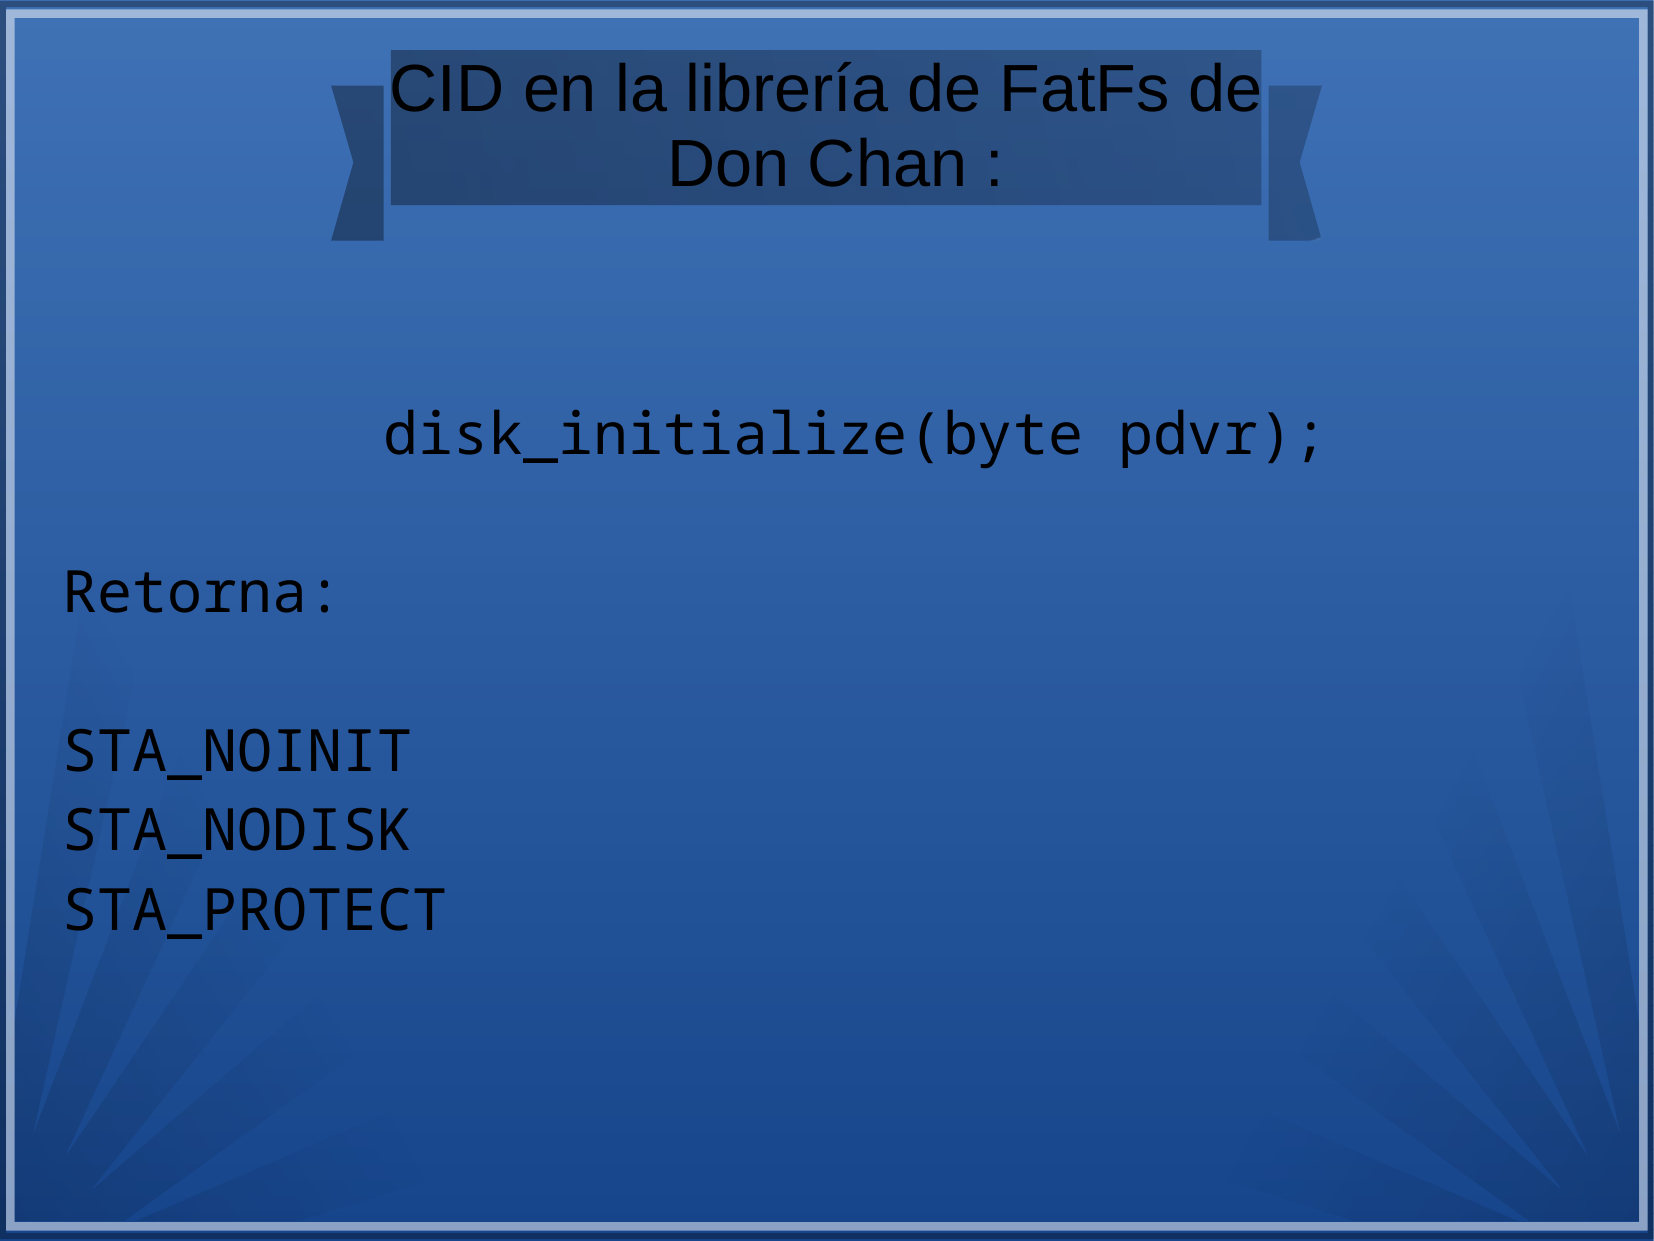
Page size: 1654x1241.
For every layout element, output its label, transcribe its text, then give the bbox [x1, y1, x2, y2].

title CID en la librería de FatFs de Don Chan : [389, 47, 1264, 205]
text_box disk_initialize(byte pdvr); Retorna: STA_NOINIT STA_NODISK STA_PROTECT [47, 384, 1595, 1145]
